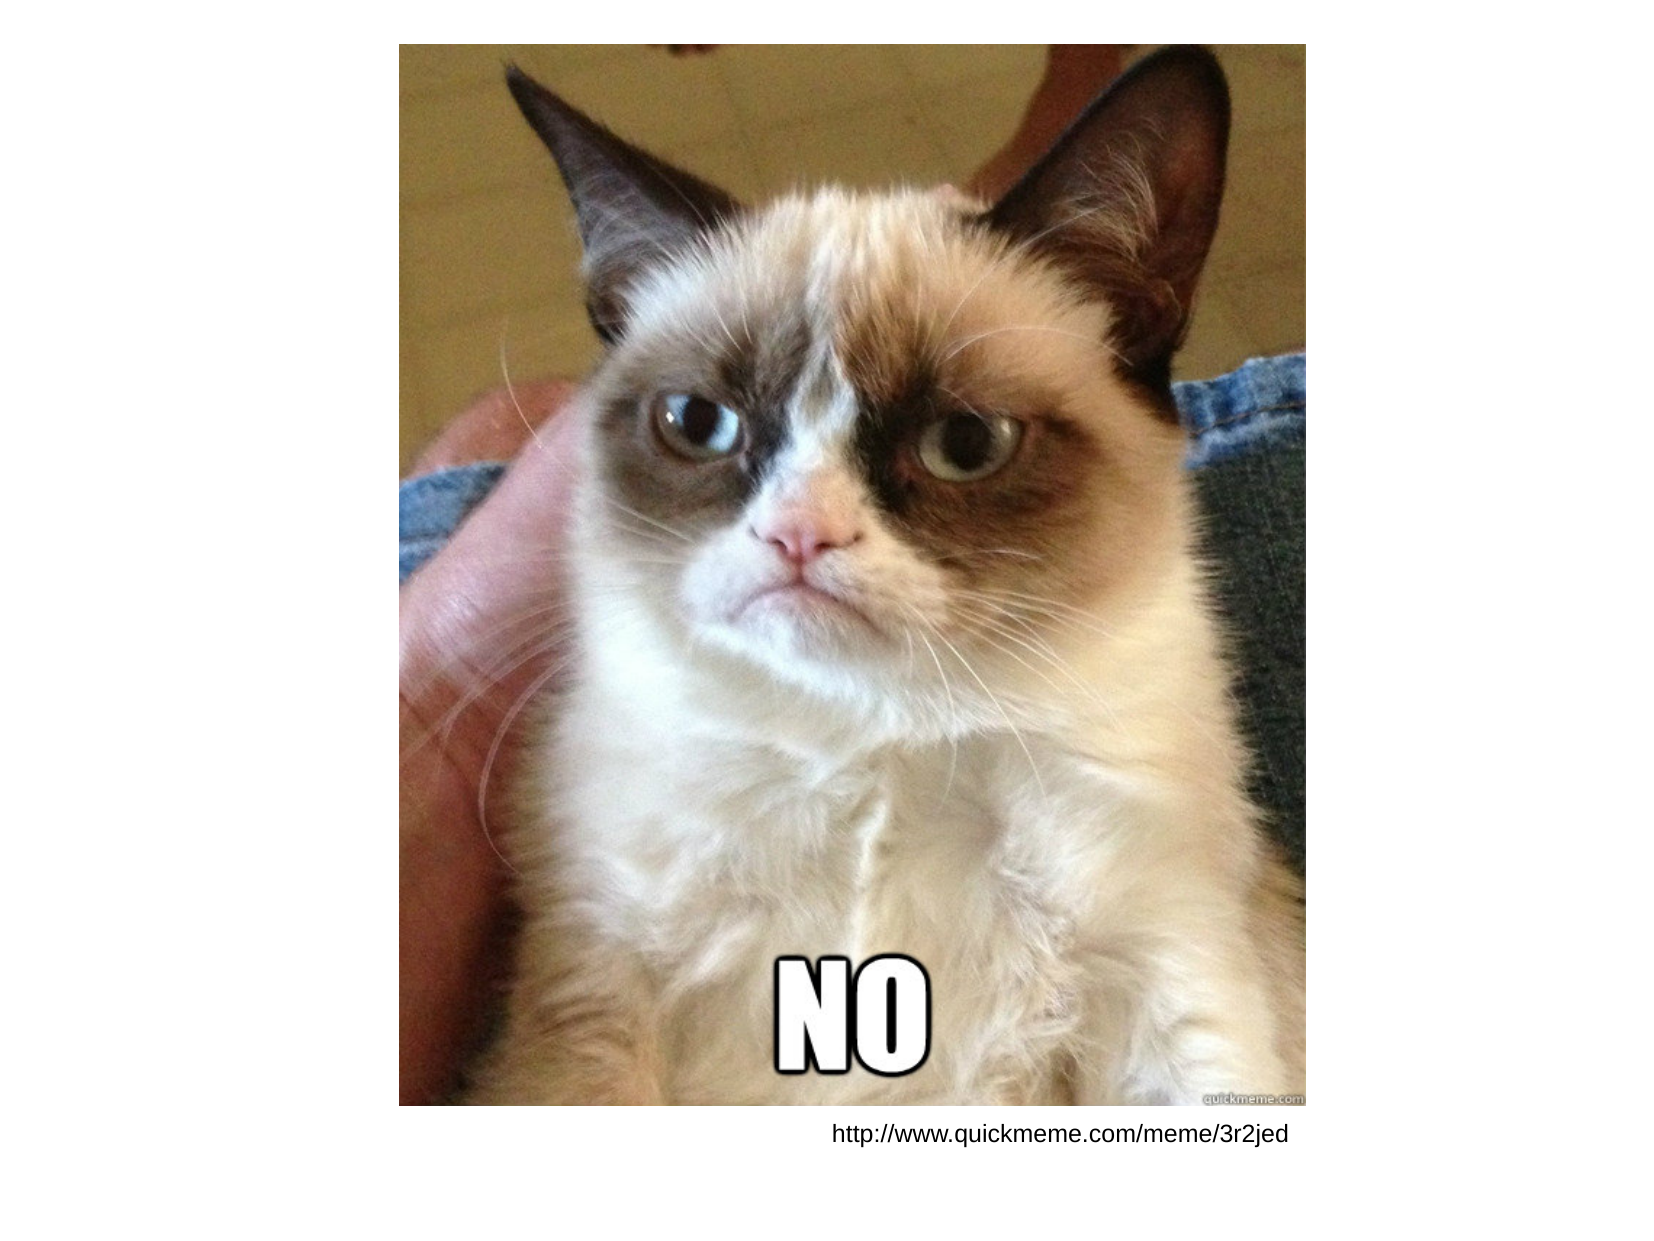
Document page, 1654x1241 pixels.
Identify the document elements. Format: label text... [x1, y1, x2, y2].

text_box http://www.quickmeme.com/meme/3r2jed [817, 1112, 1305, 1156]
picture [399, 44, 1306, 1106]
